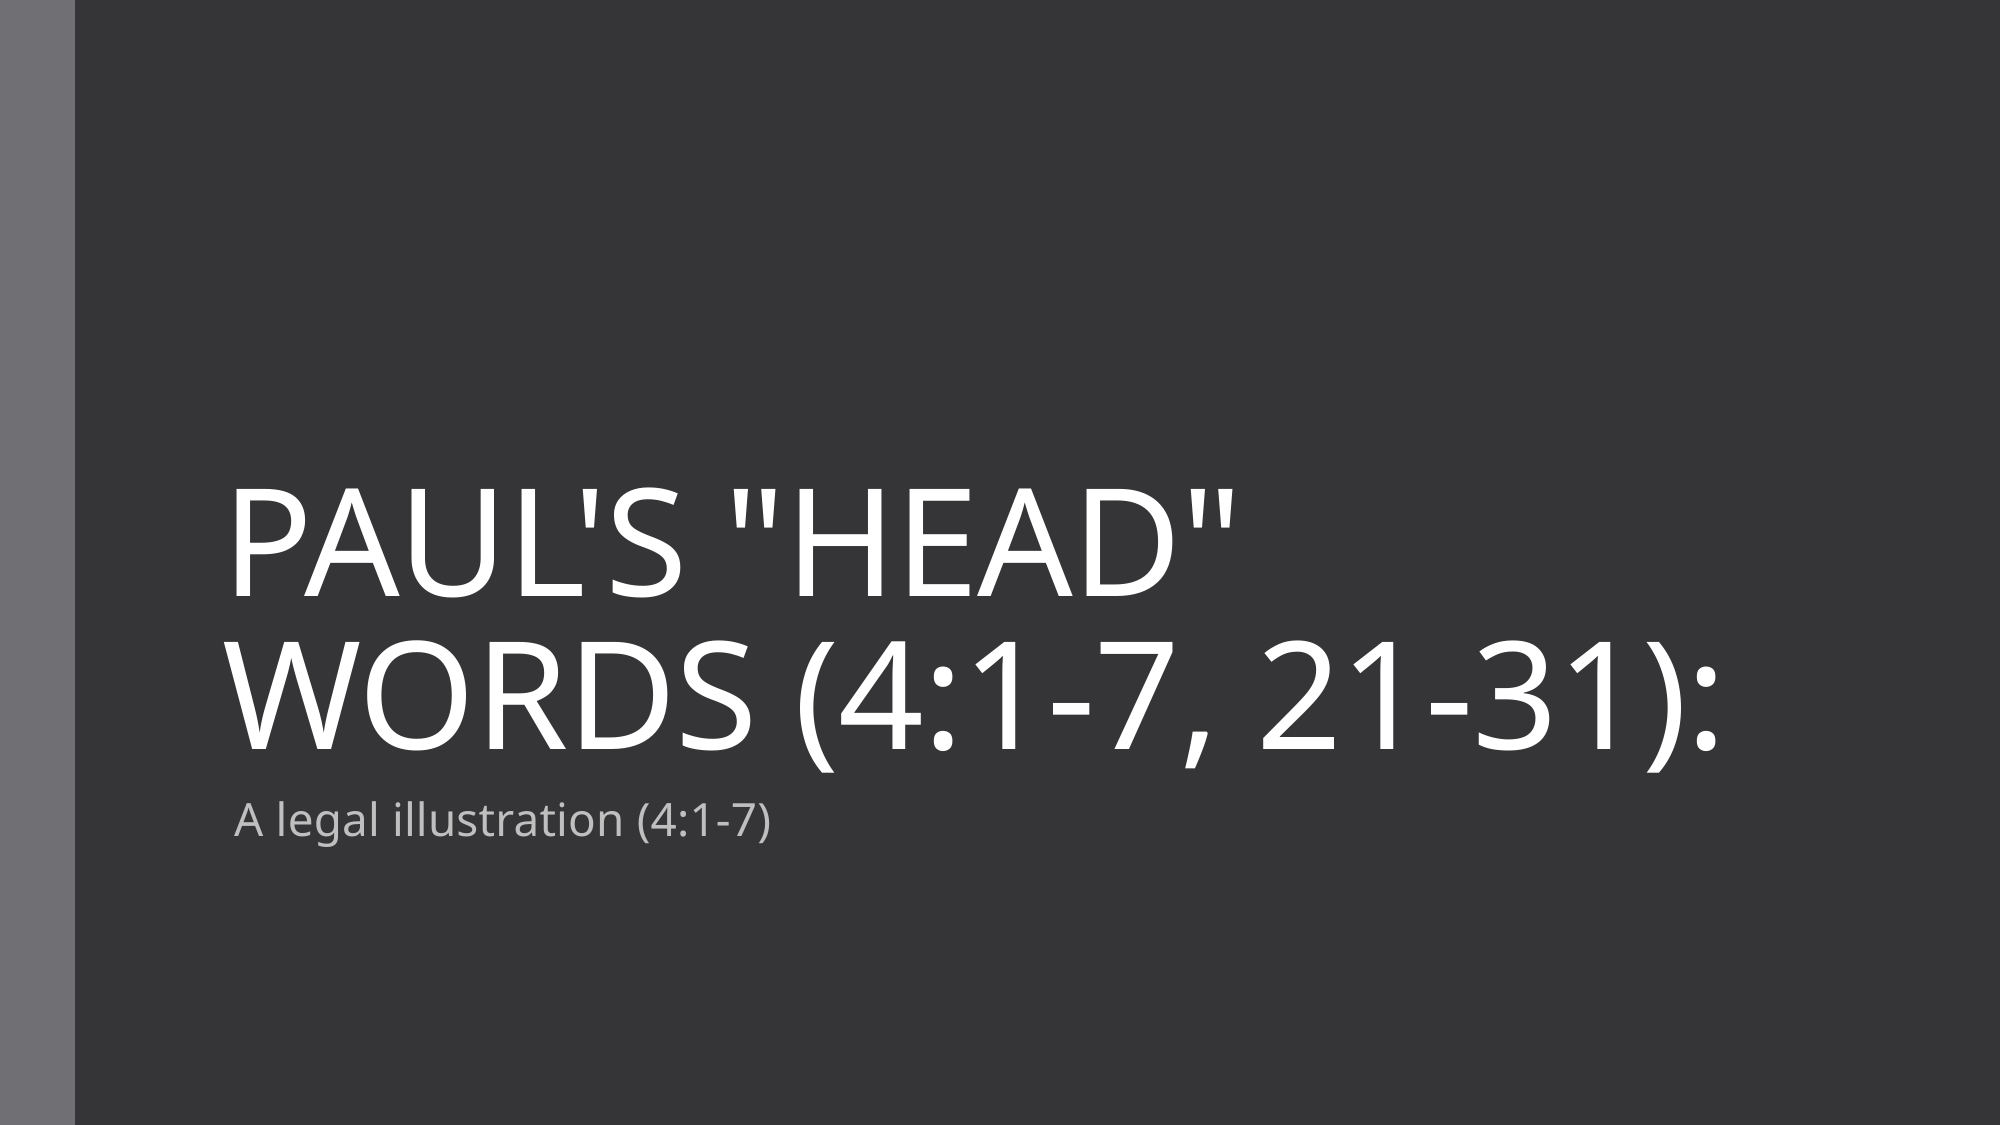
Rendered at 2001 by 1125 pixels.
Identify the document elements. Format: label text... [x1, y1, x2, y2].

title PAUL'S "HEAD" WORDS (4:1-7, 21-31): [206, 124, 1752, 787]
subtitle A legal illustration (4:1-7) [206, 787, 1752, 1066]
